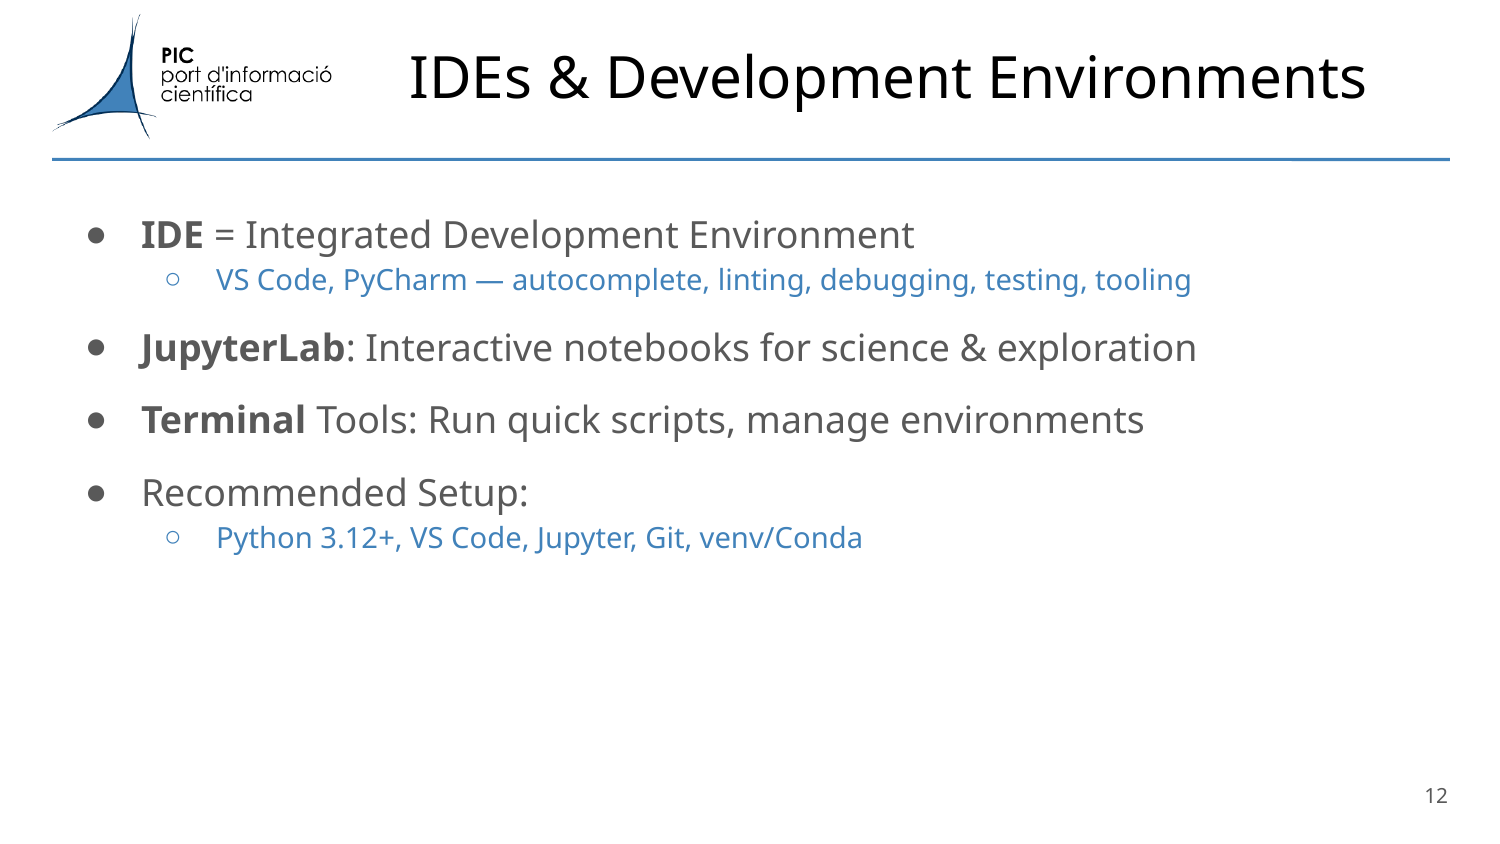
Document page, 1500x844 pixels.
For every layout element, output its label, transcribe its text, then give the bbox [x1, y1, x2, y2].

slide_number 1 [1372, 764, 1463, 830]
title IDEs & Development Environments [327, 10, 1449, 141]
picture [50, 10, 327, 141]
list IDE = Integrated Development Environment VS Code, PyCharm — autocomplete, linting, debugging, testing, tooling JupyterLab: Interactive notebooks for science & exploration Terminal Tools: Run quick scripts, manage environments Recommended Setup: Python 3.12+, VS Code, Jupyter, Git, venv/Conda [51, 189, 1449, 750]
